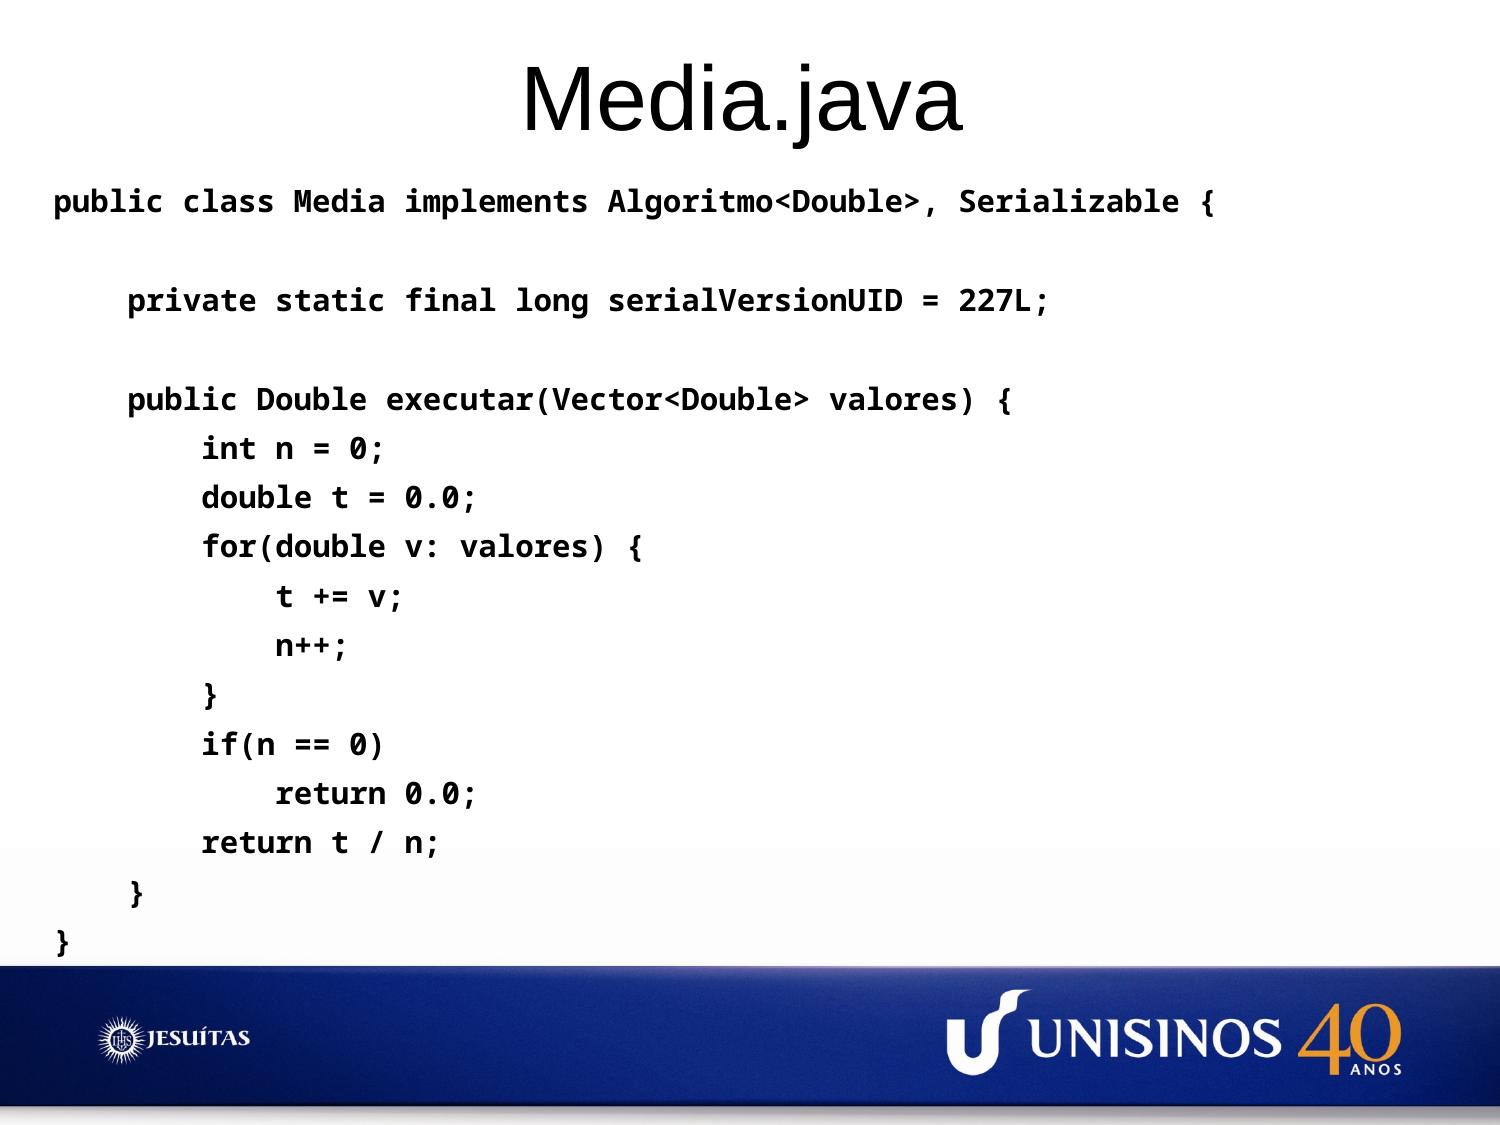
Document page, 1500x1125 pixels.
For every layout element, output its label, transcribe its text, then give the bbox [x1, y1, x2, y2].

list public class Media implements Algoritmo<Double>, Serializable { private static final long serialVersionUID = 227L; public Double executar(Vector<Double> valores) { int n = 0; double t = 0.0; for(double v: valores) { t += v; n++; } if(n == 0) return 0.0; return t / n; } } [38, 174, 1477, 975]
title Media.java [67, 0, 1418, 174]
picture [0, 848, 1500, 1125]
